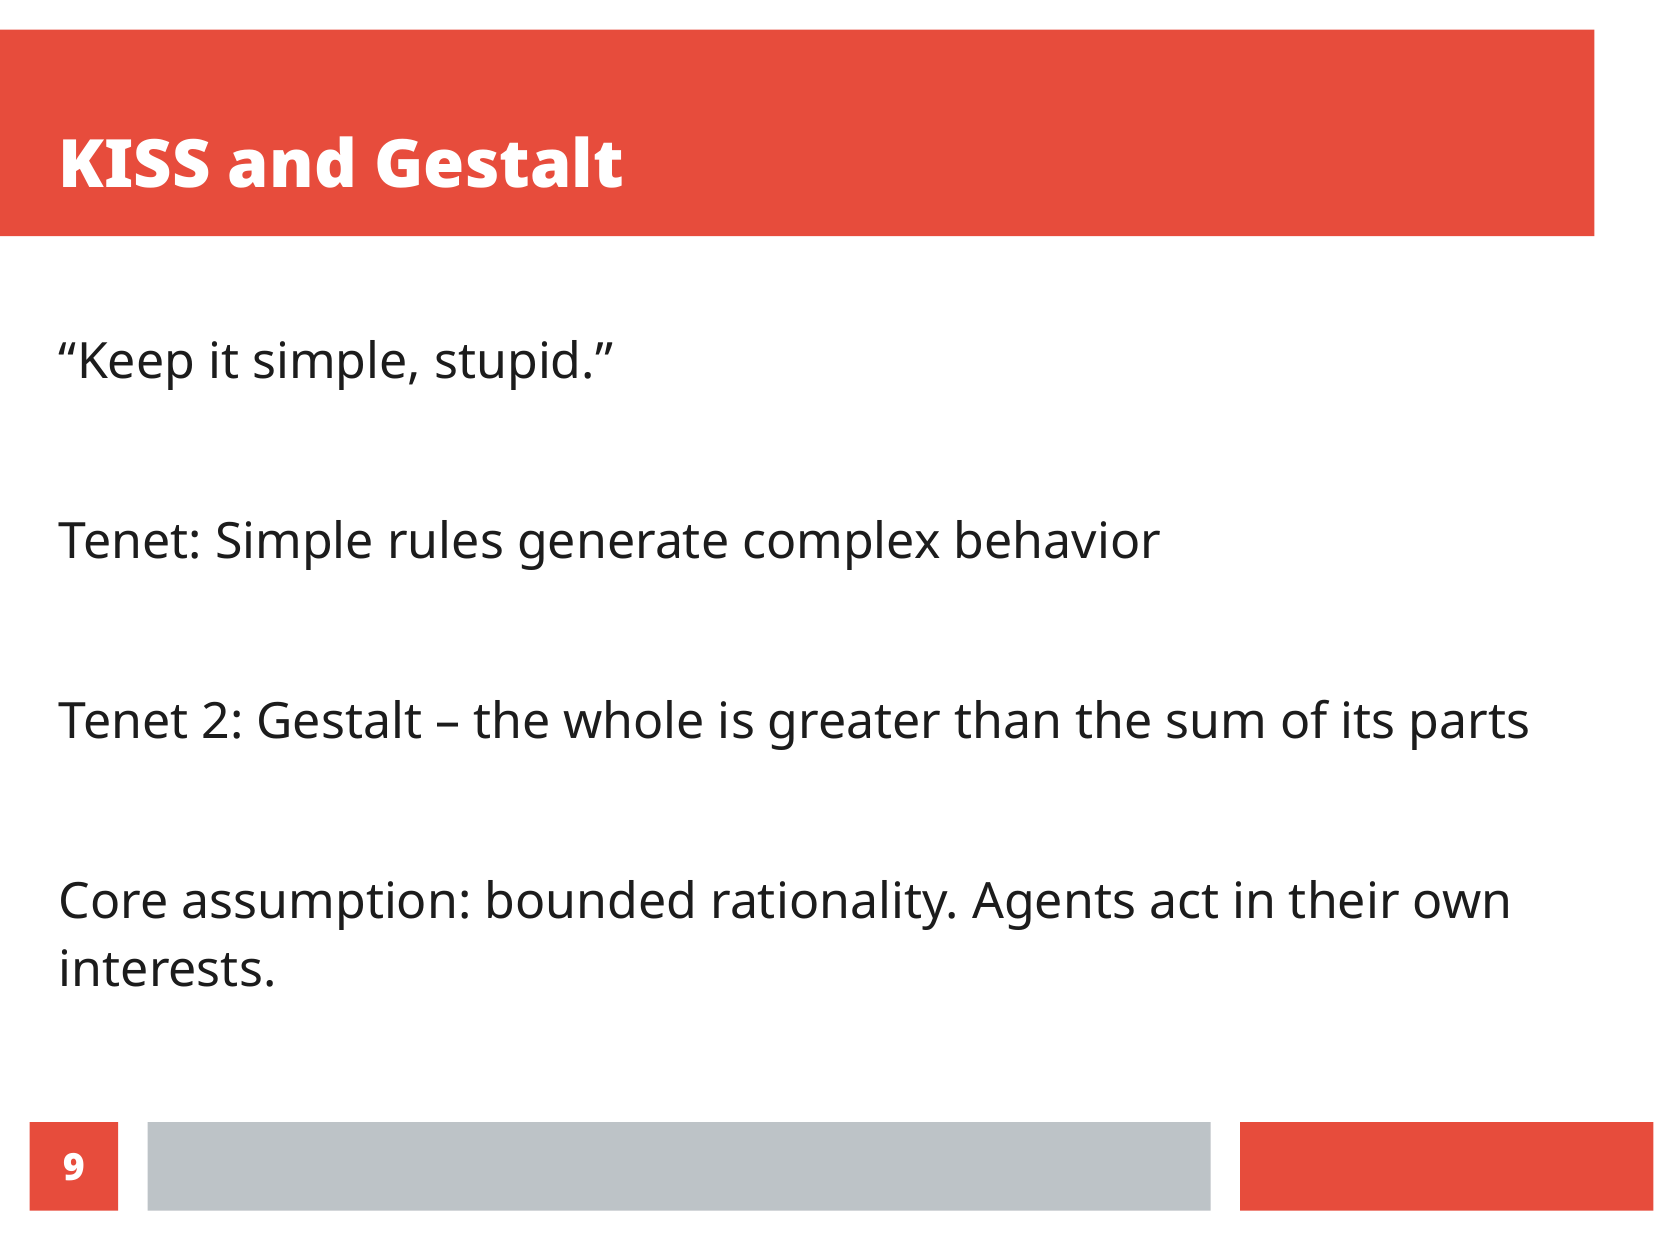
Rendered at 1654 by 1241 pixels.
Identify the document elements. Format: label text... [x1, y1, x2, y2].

list “Keep it simple, stupid.” Tenet: Simple rules generate complex behavior Tenet 2: Gestalt – the whole is greater than the sum of its parts Core assumption: bounded rationality. Agents act in their own interests. [59, 324, 1565, 1093]
title KISS and Gestalt [59, 59, 1595, 207]
